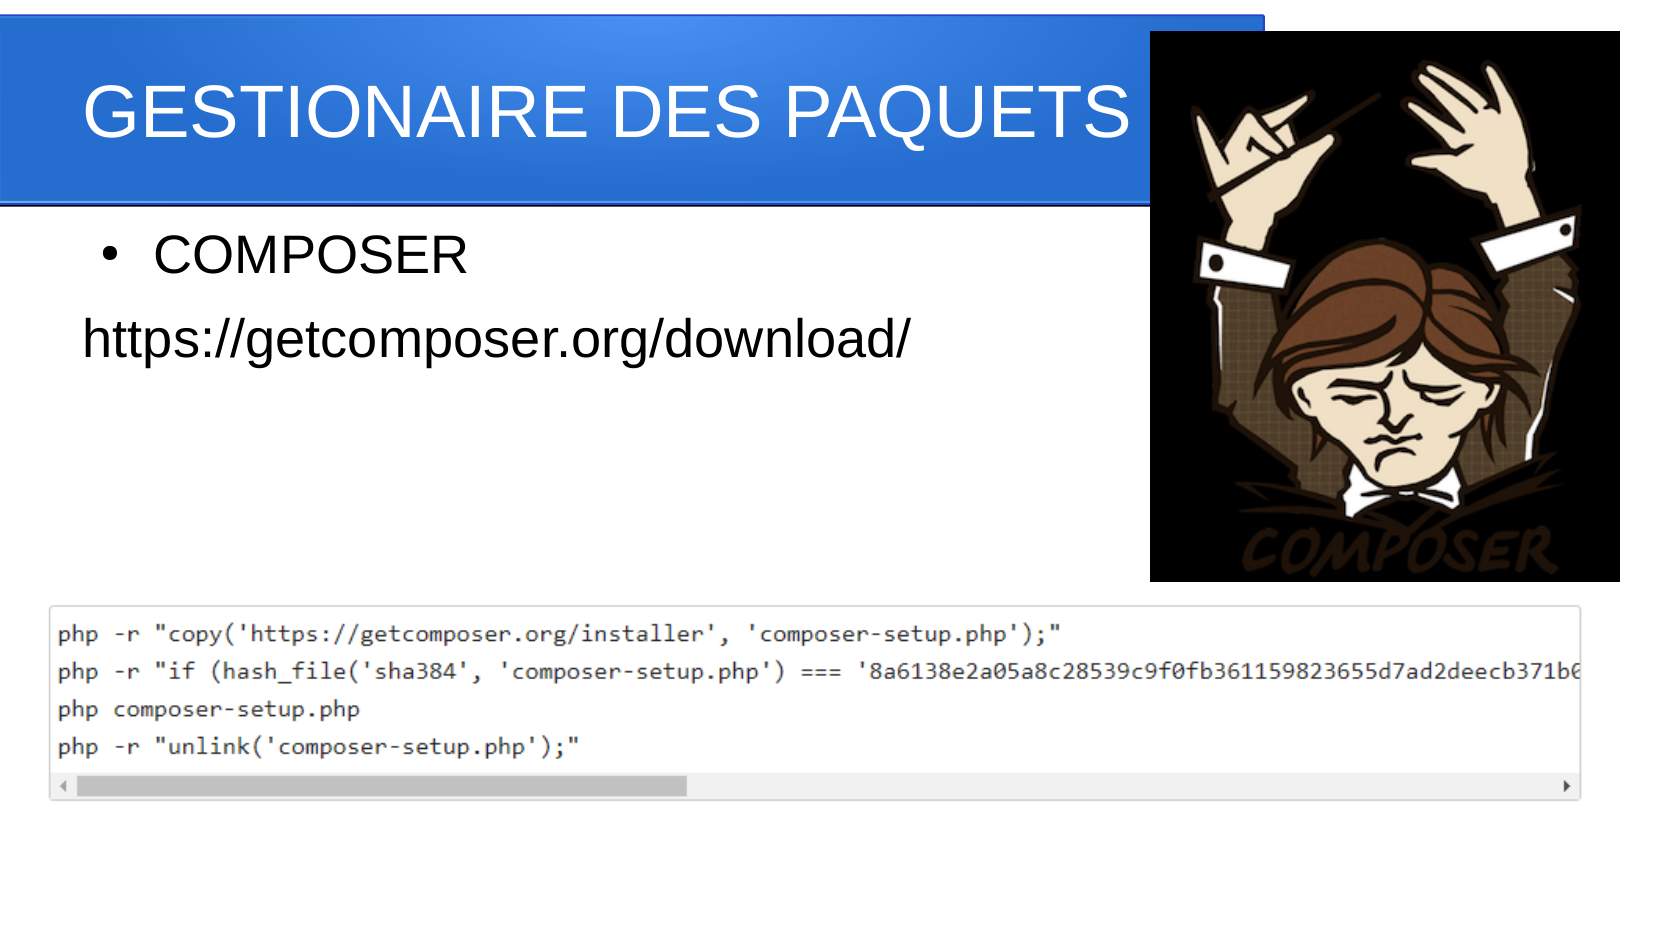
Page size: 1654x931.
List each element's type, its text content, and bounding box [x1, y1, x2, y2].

picture [32, 31, 1644, 821]
title GESTIONAIRE DES PAQUETS [82, 35, 1150, 189]
list COMPOSER https://getcomposer.org/download/ [82, 224, 1150, 582]
